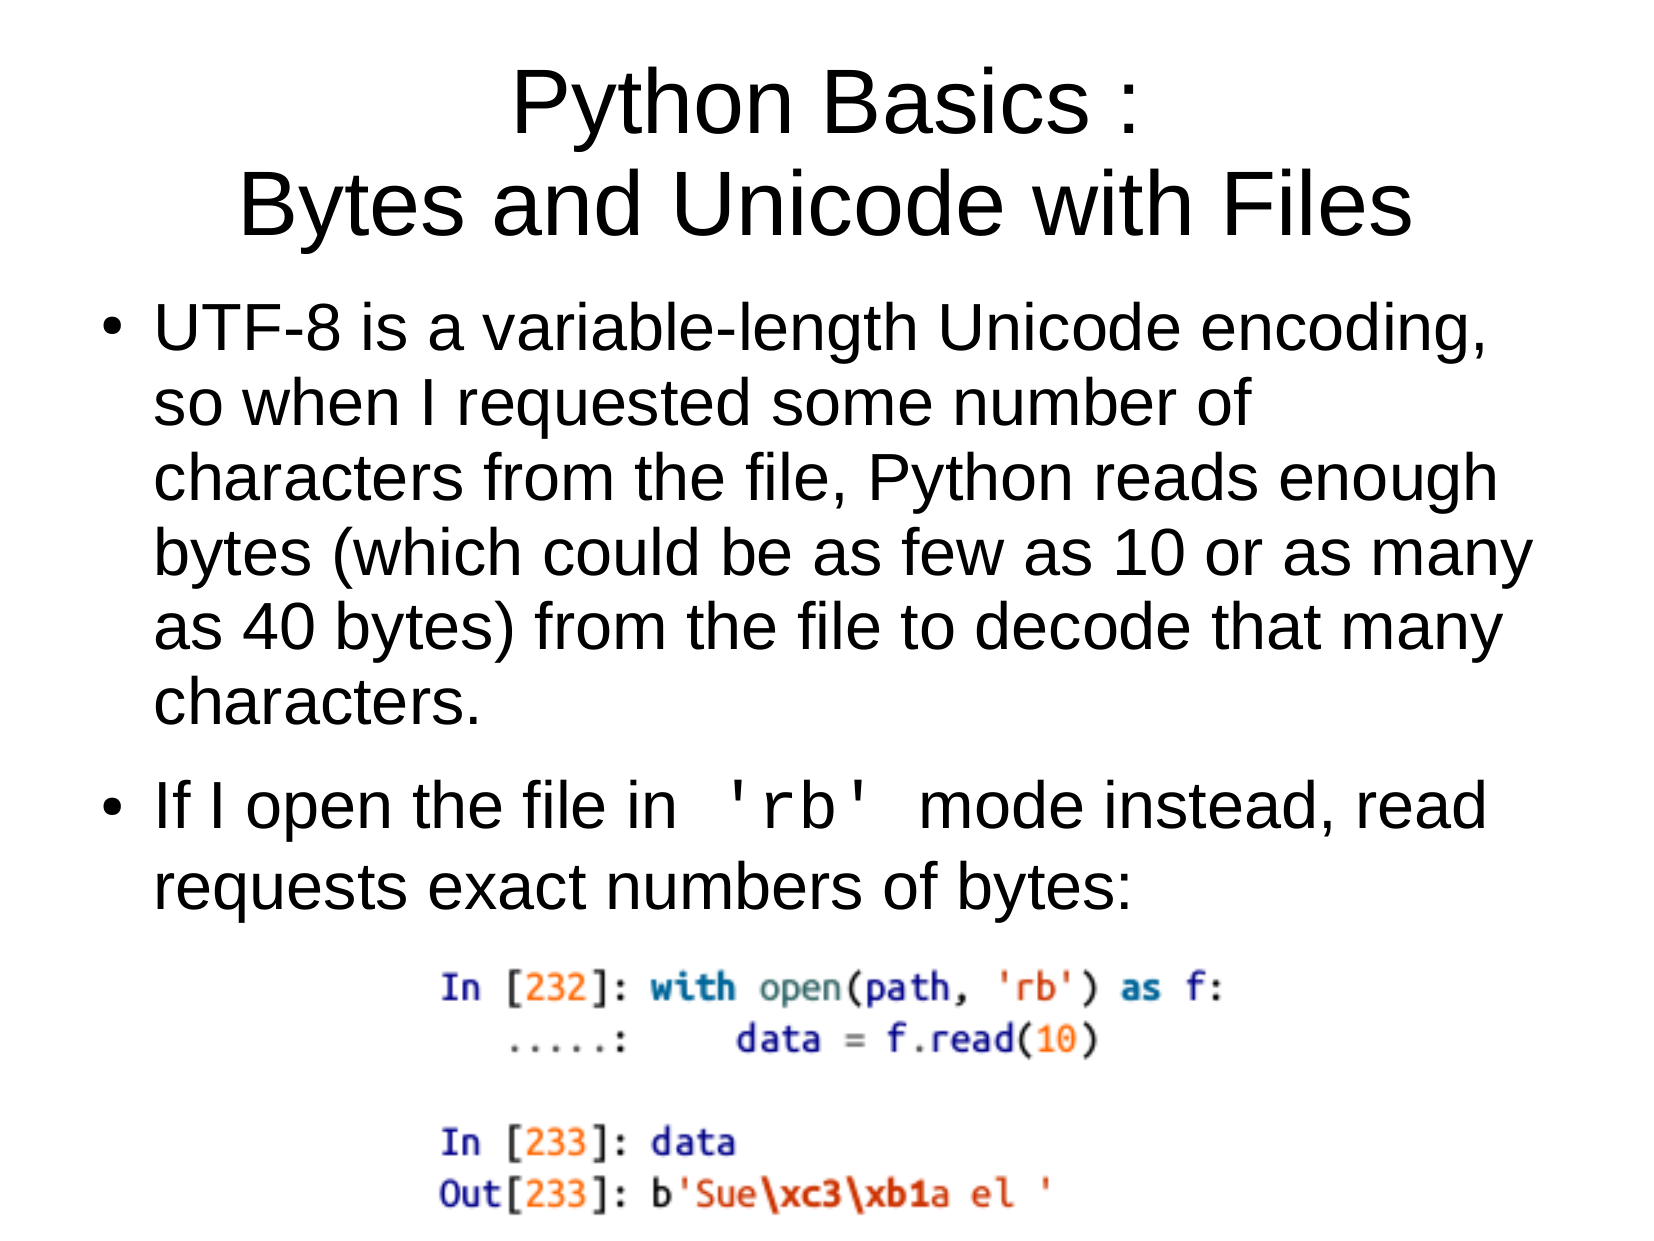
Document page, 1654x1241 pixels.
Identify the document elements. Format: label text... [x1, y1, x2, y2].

title Python Basics : Bytes and Unicode with Files [82, 49, 1571, 257]
picture [412, 939, 1250, 1223]
list UTF-8 is a variable-length Unicode encoding, so when I requested some number of characters from the file, Python reads enough bytes (which could be as few as 10 or as many as 40 bytes) from the file to decode that many characters. If I open the file in 'rb' mode instead, read requests exact numbers of bytes: [82, 290, 1571, 1010]
